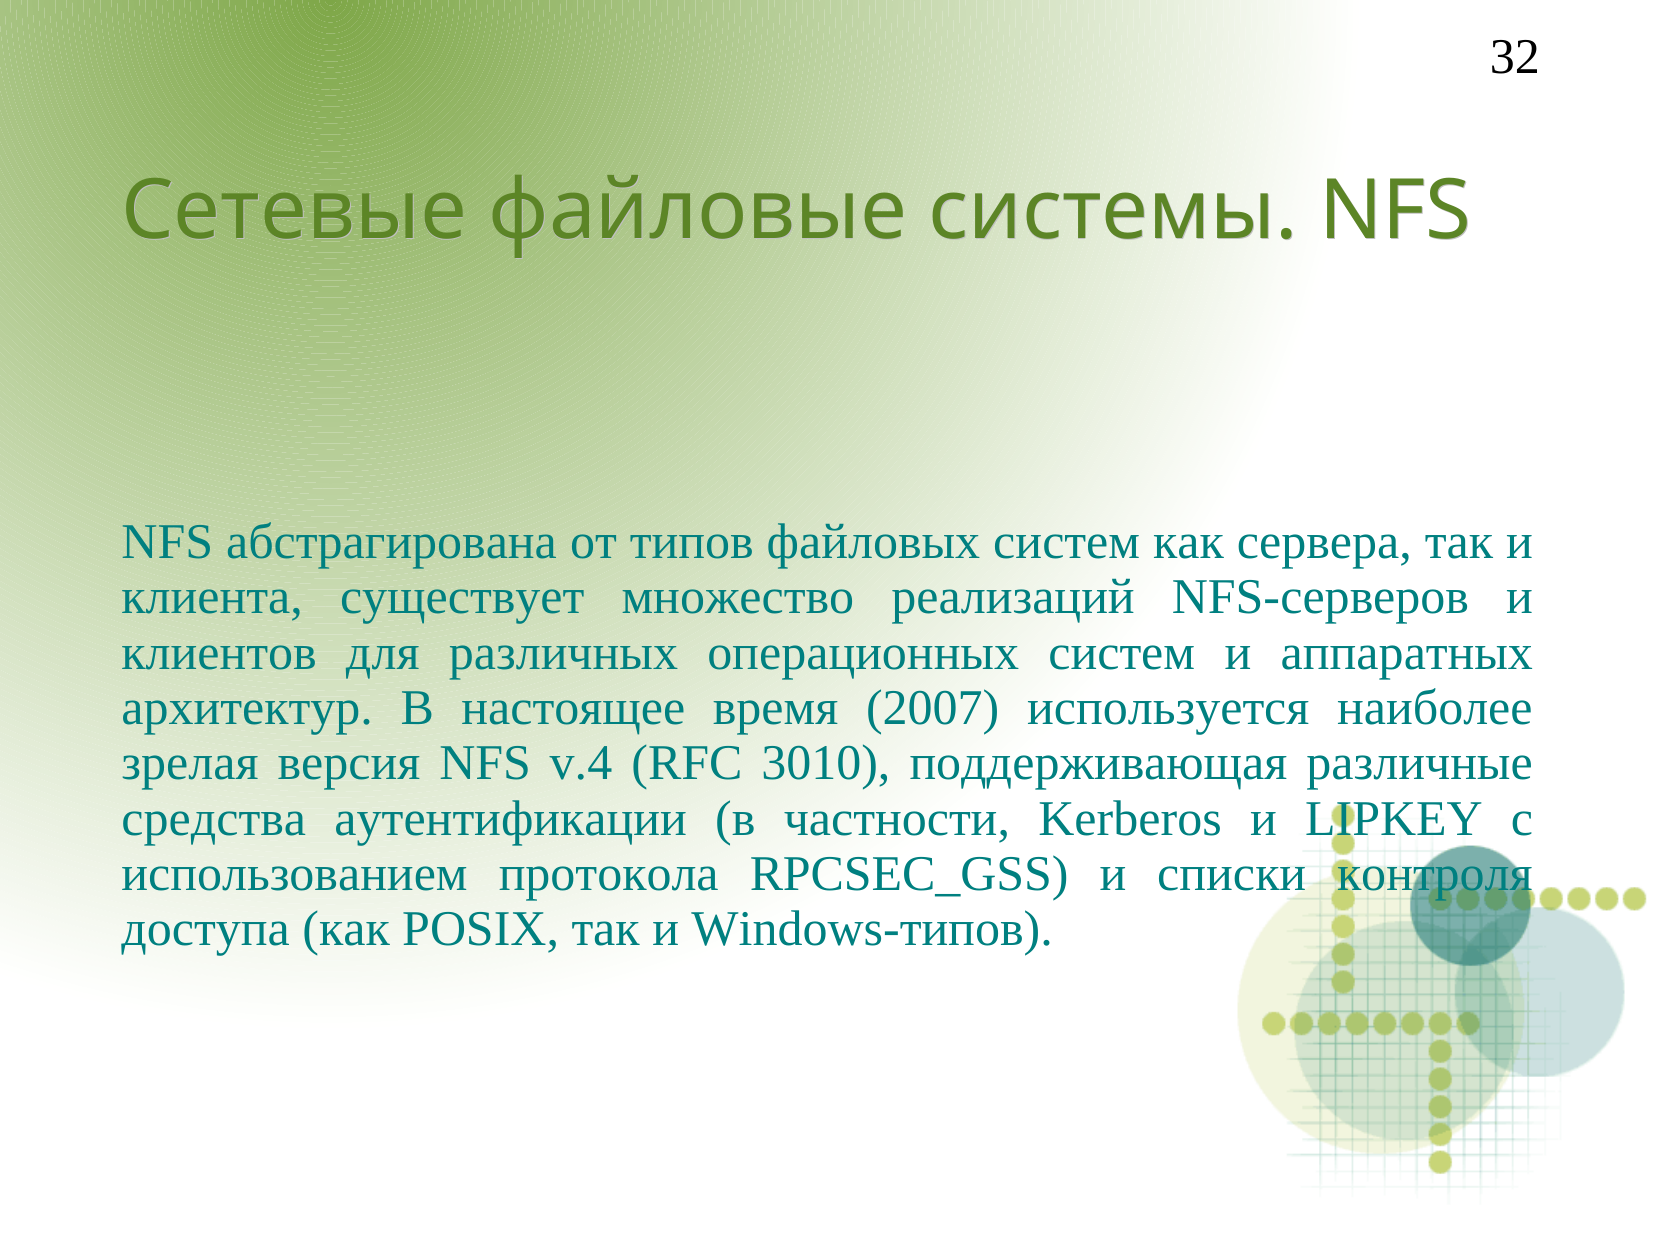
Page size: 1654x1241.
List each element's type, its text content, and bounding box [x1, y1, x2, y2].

title Сетевые файловые системы. NFS [121, 102, 1534, 311]
subtitle NFS абстрагирована от типов файловых систем как сервера, так и клиента, существует множество реализаций NFS-серверов и клиентов для различных операционных систем и аппаратных архитектур. В настоящее время (2007) используется наиболее зрелая версия NFS v.4 (RFC 3010), поддерживающая различные средства аутентификации (в частности, Kerberos и LIPKEY с использованием протокола RPCSEC_GSS) и списки контроля доступа (как POSIX, так и Windows-типов). [121, 344, 1534, 1127]
picture [1224, 792, 1654, 1211]
text_box <номер> [1500, 29, 1654, 89]
